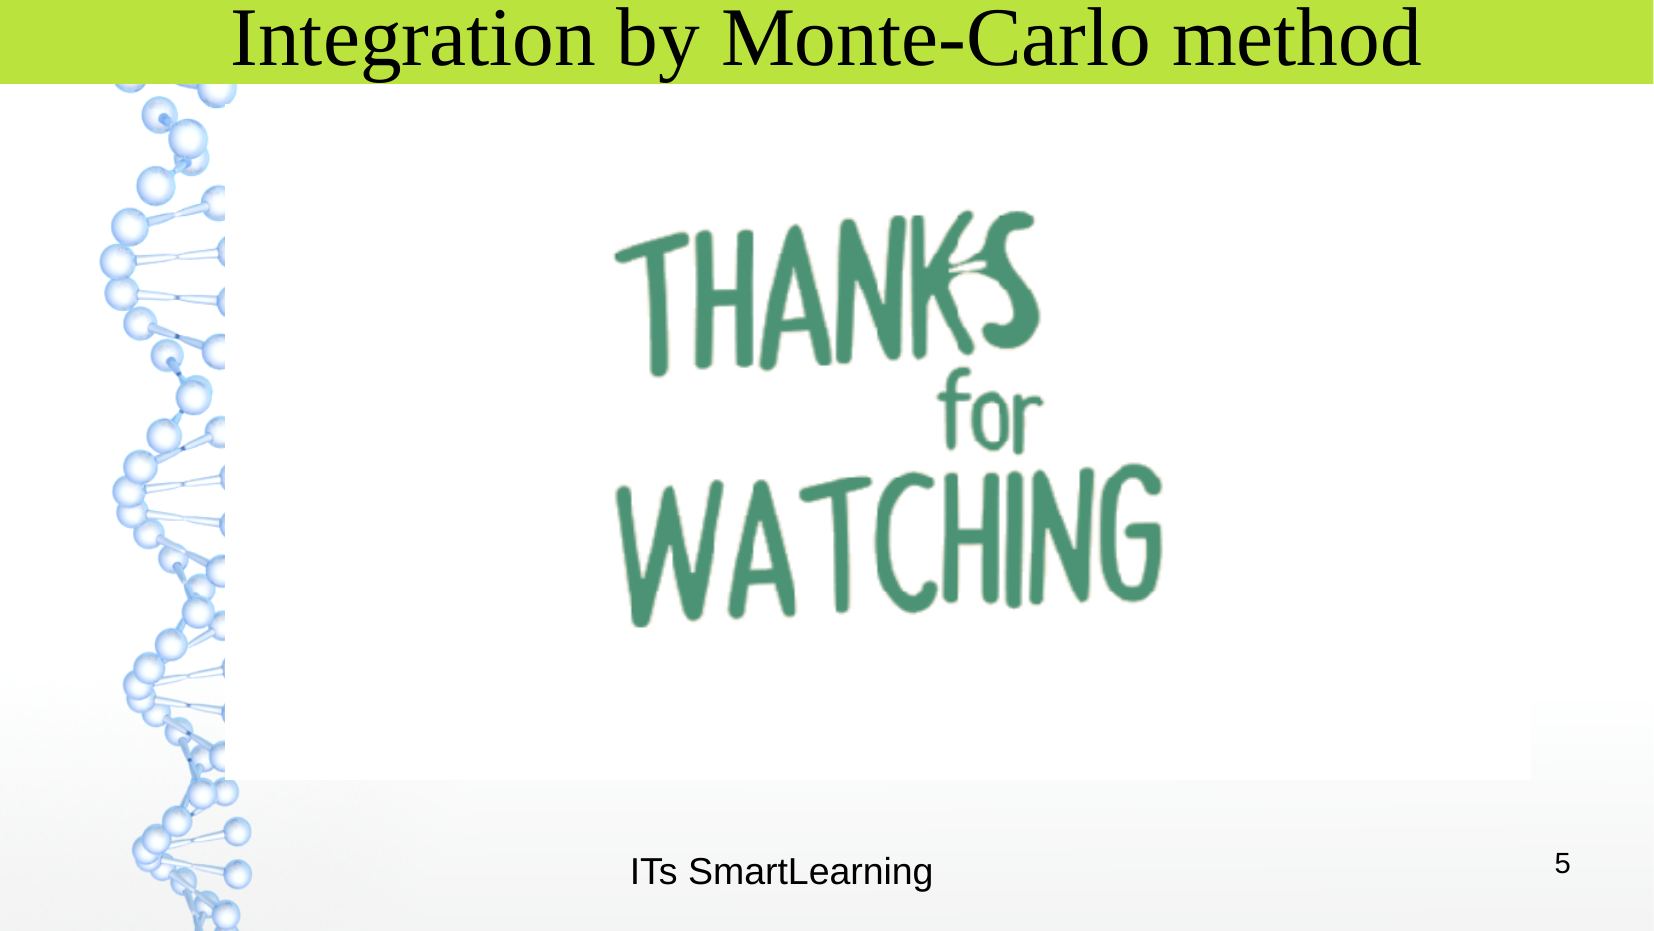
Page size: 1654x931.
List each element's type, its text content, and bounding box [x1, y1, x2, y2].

text_box ITs SmartLearning [615, 843, 976, 901]
picture [0, 84, 1654, 931]
text_box Integration by Monte-Carlo method [0, 0, 1654, 84]
